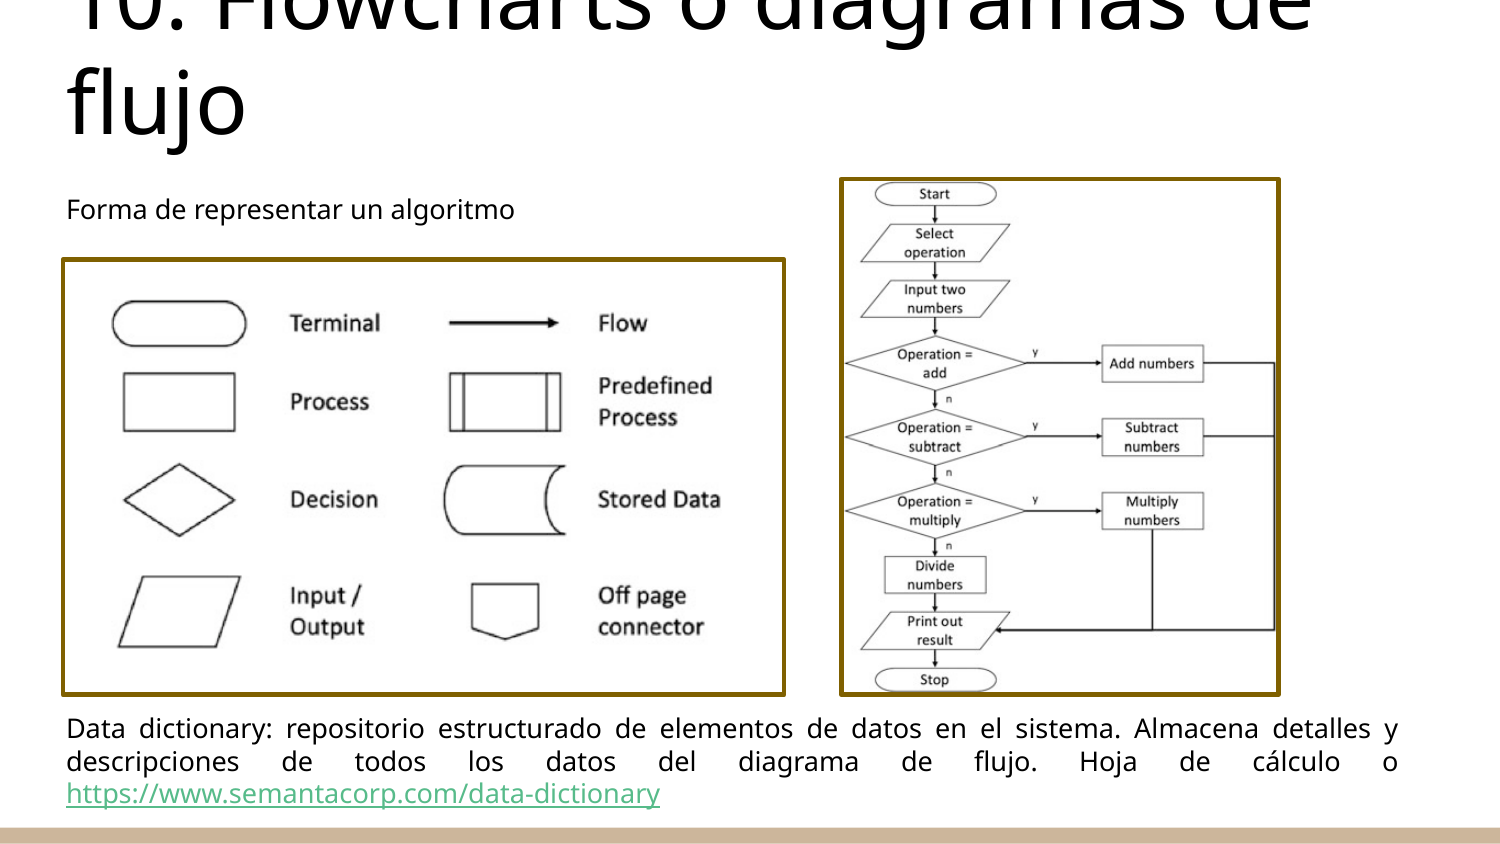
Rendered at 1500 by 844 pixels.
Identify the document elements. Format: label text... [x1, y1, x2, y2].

picture [65, 261, 782, 693]
title 10. Flowcharts o diagramas de flujo [51, 30, 1449, 167]
text_box Data dictionary: repositorio estructurado de elementos de datos en el sistema. Almacena detalles y descripciones de todos los datos del diagrama de flujo. Hoja de cálculo o https://www.semantacorp.com/data-dictionary [51, 720, 1413, 837]
picture [843, 181, 1277, 693]
text_box Forma de representar un algoritmo [51, 166, 1413, 283]
